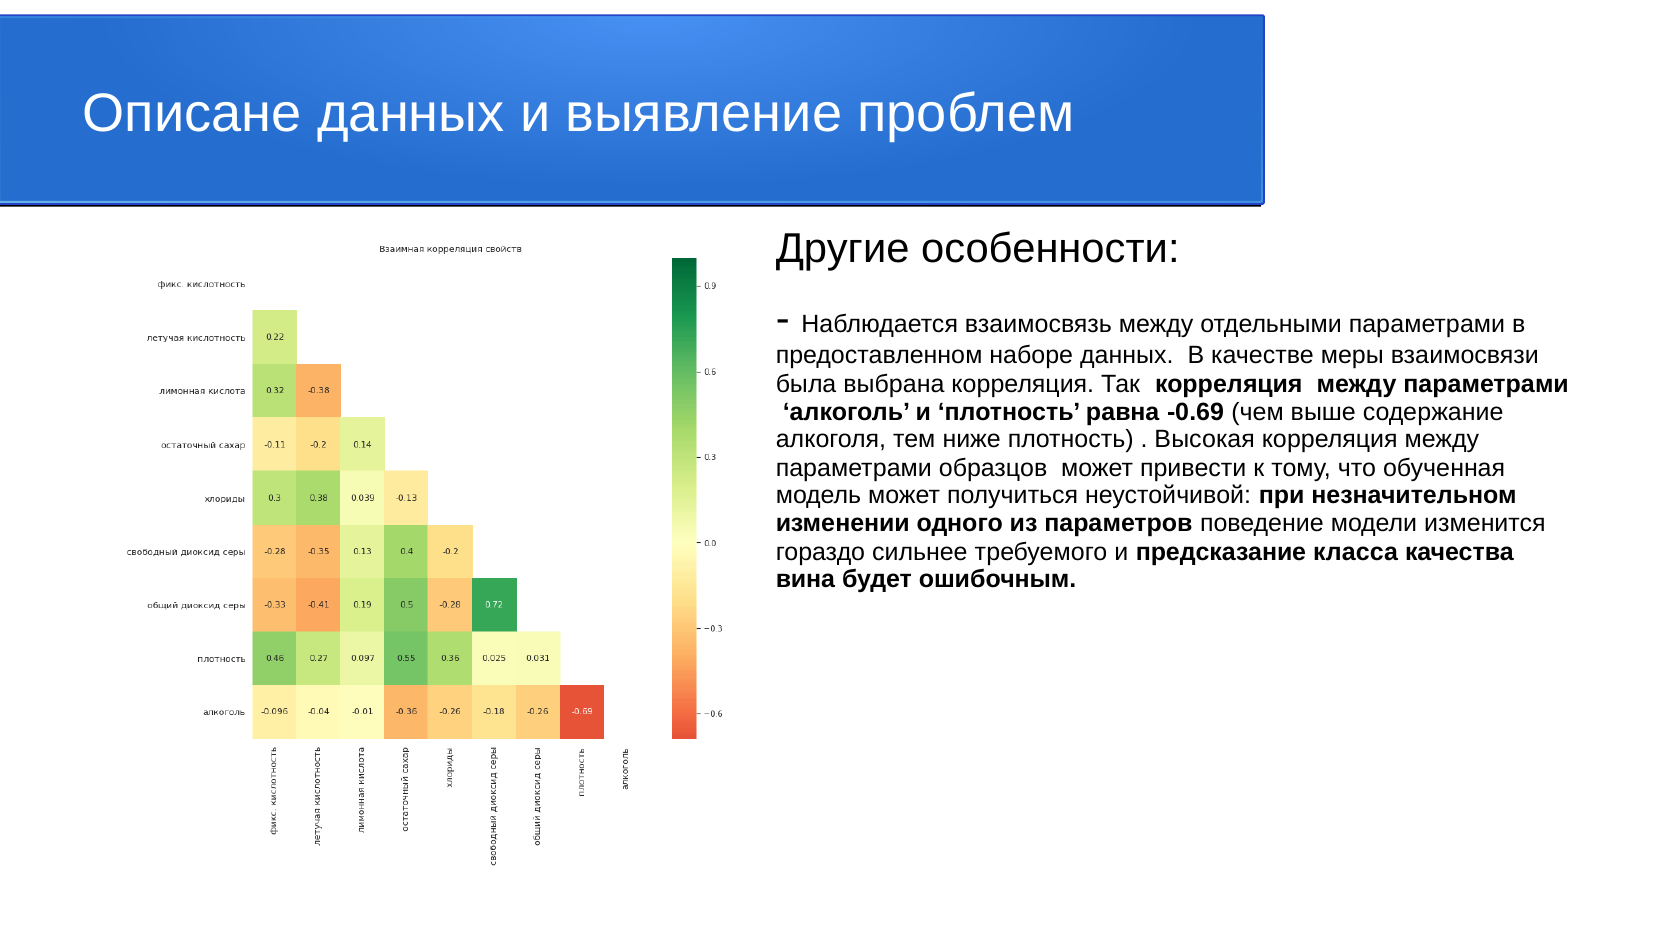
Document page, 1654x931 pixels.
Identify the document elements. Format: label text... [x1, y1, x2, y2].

list Другие особенности: - Наблюдается взаимосвязь между отдельными параметрами в предоставленном наборе данных. В качестве меры взаимосвязи была выбрана корреляция. Так корреляция между параметрами ‘алкоголь’ и ‘плотность’ равна -0.69 (чем выше содержание алкоголя, тем ниже плотность) . Высокая корреляция между параметрами образцов может привести к тому, что обученная модель может получиться неустойчивой: при незначительном изменении одного из параметров поведение модели изменится гораздо сильнее требуемого и предсказание класса качества вина будет ошибочным. [705, 224, 1571, 764]
title Описане данных и выявление проблем [82, 35, 1235, 189]
picture [120, 239, 728, 871]
